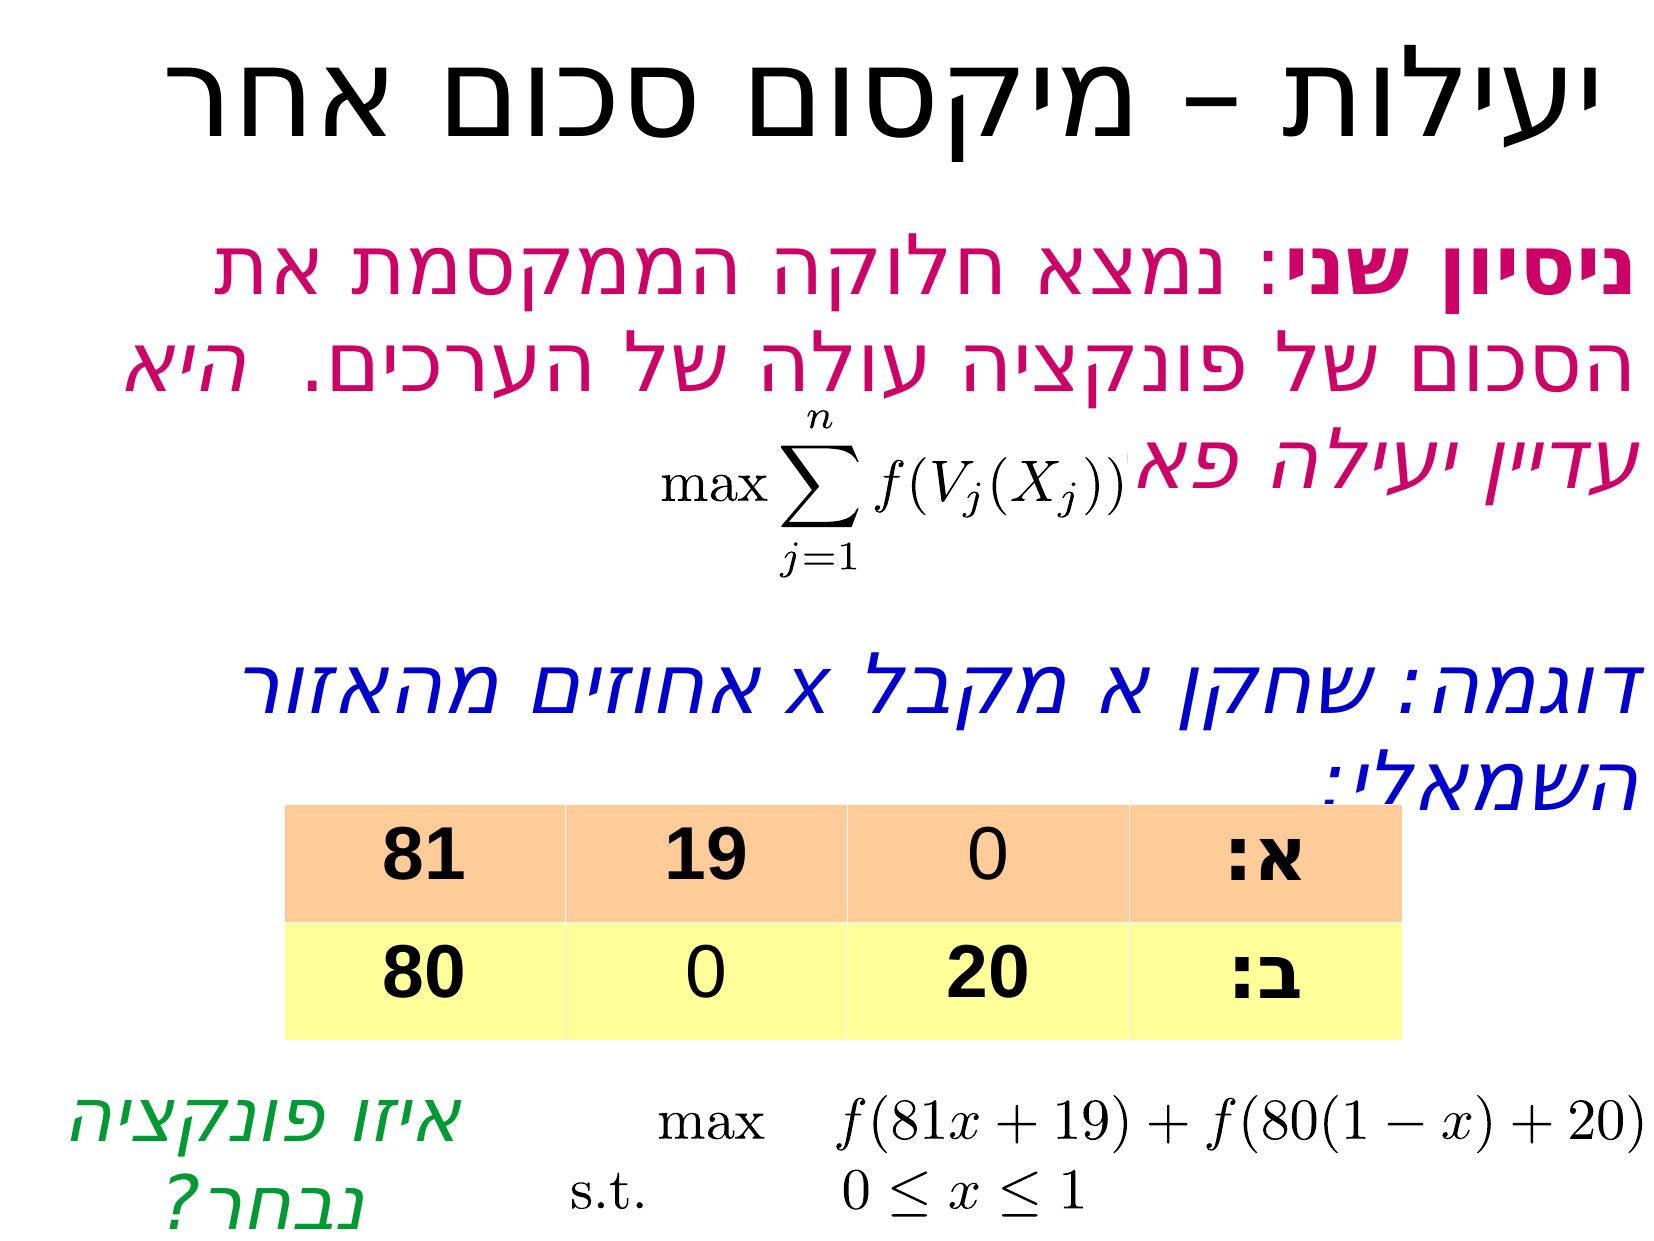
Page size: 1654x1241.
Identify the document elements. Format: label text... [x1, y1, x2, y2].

text_box דוגמה: שחקן א מקבל x אחוזים מהאזור השמאלי: [0, 628, 1654, 766]
table_header א: [1130, 805, 1402, 922]
table_cell 80 [285, 923, 565, 1040]
table_cell 0 [566, 923, 847, 1040]
table_header 81 [285, 805, 565, 922]
table_header 0 [848, 805, 1129, 922]
title יעילות – מיקסום סכום אחר [30, 7, 1654, 166]
table_header 19 [566, 805, 847, 922]
text_box ניסיון שני: נמצא חלוקה הממקסמת את הסכום של פונקציה עולה של הערכים. היא עדיין יעילה פארטו. [0, 210, 1654, 409]
table_cell 20 [848, 923, 1129, 1040]
text_box [660, 410, 1128, 578]
table_cell ב: [1130, 923, 1402, 1040]
text_box איזו פונקציה נבחר? [0, 1065, 526, 1241]
text_box [570, 1095, 1648, 1217]
